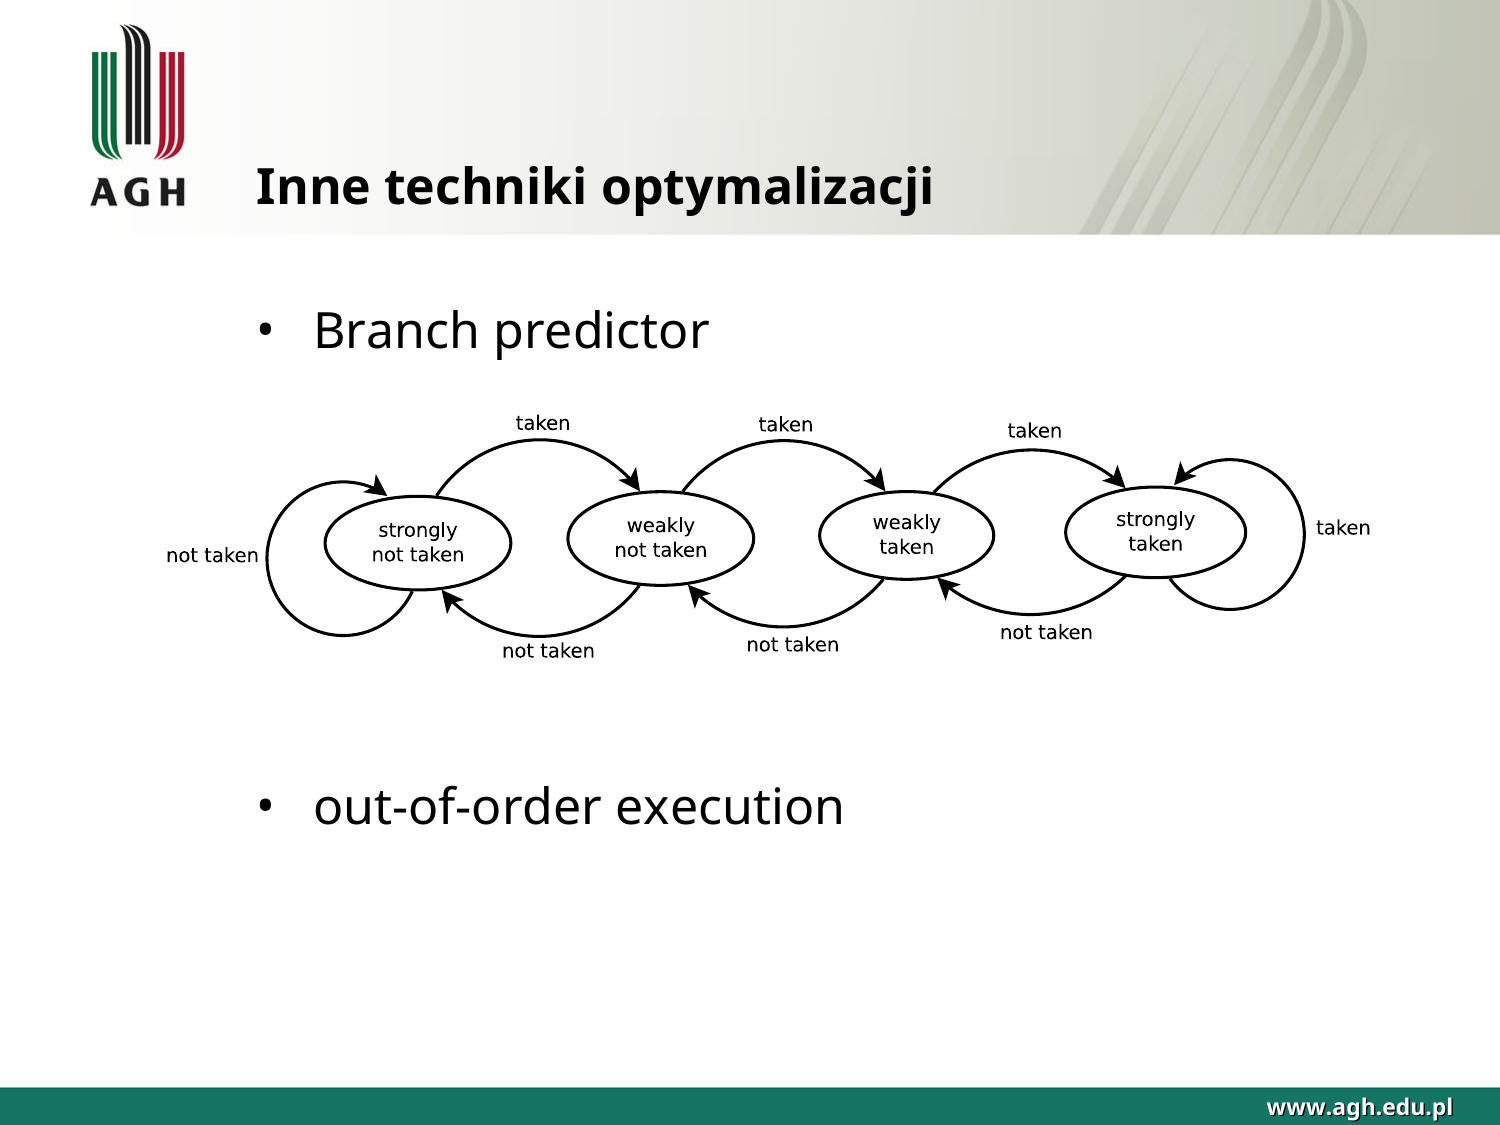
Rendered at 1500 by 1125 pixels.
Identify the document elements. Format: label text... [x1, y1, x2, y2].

title Inne techniki optymalizacji [242, 129, 1436, 241]
picture [0, 0, 1500, 1125]
list Branch predictor out-of-order execution [242, 290, 1425, 982]
text_box www.agh.edu.pl [1251, 1084, 1500, 1125]
